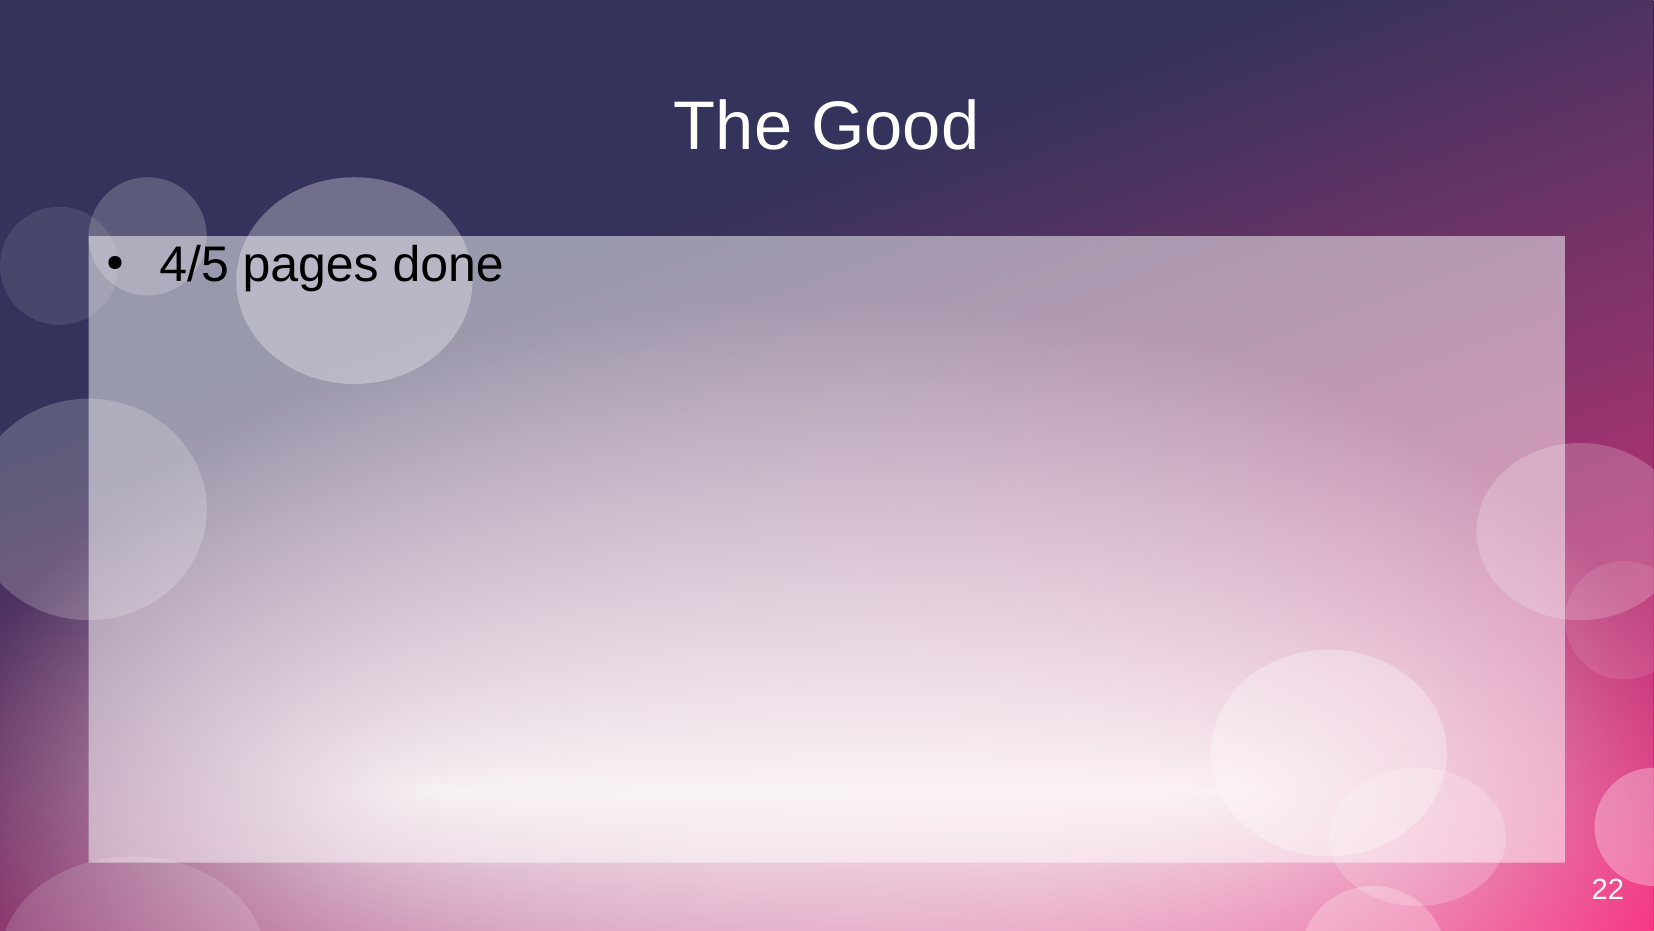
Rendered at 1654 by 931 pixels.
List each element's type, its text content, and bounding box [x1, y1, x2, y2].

list 4/5 pages done [88, 236, 1565, 863]
title The Good [88, 44, 1565, 207]
